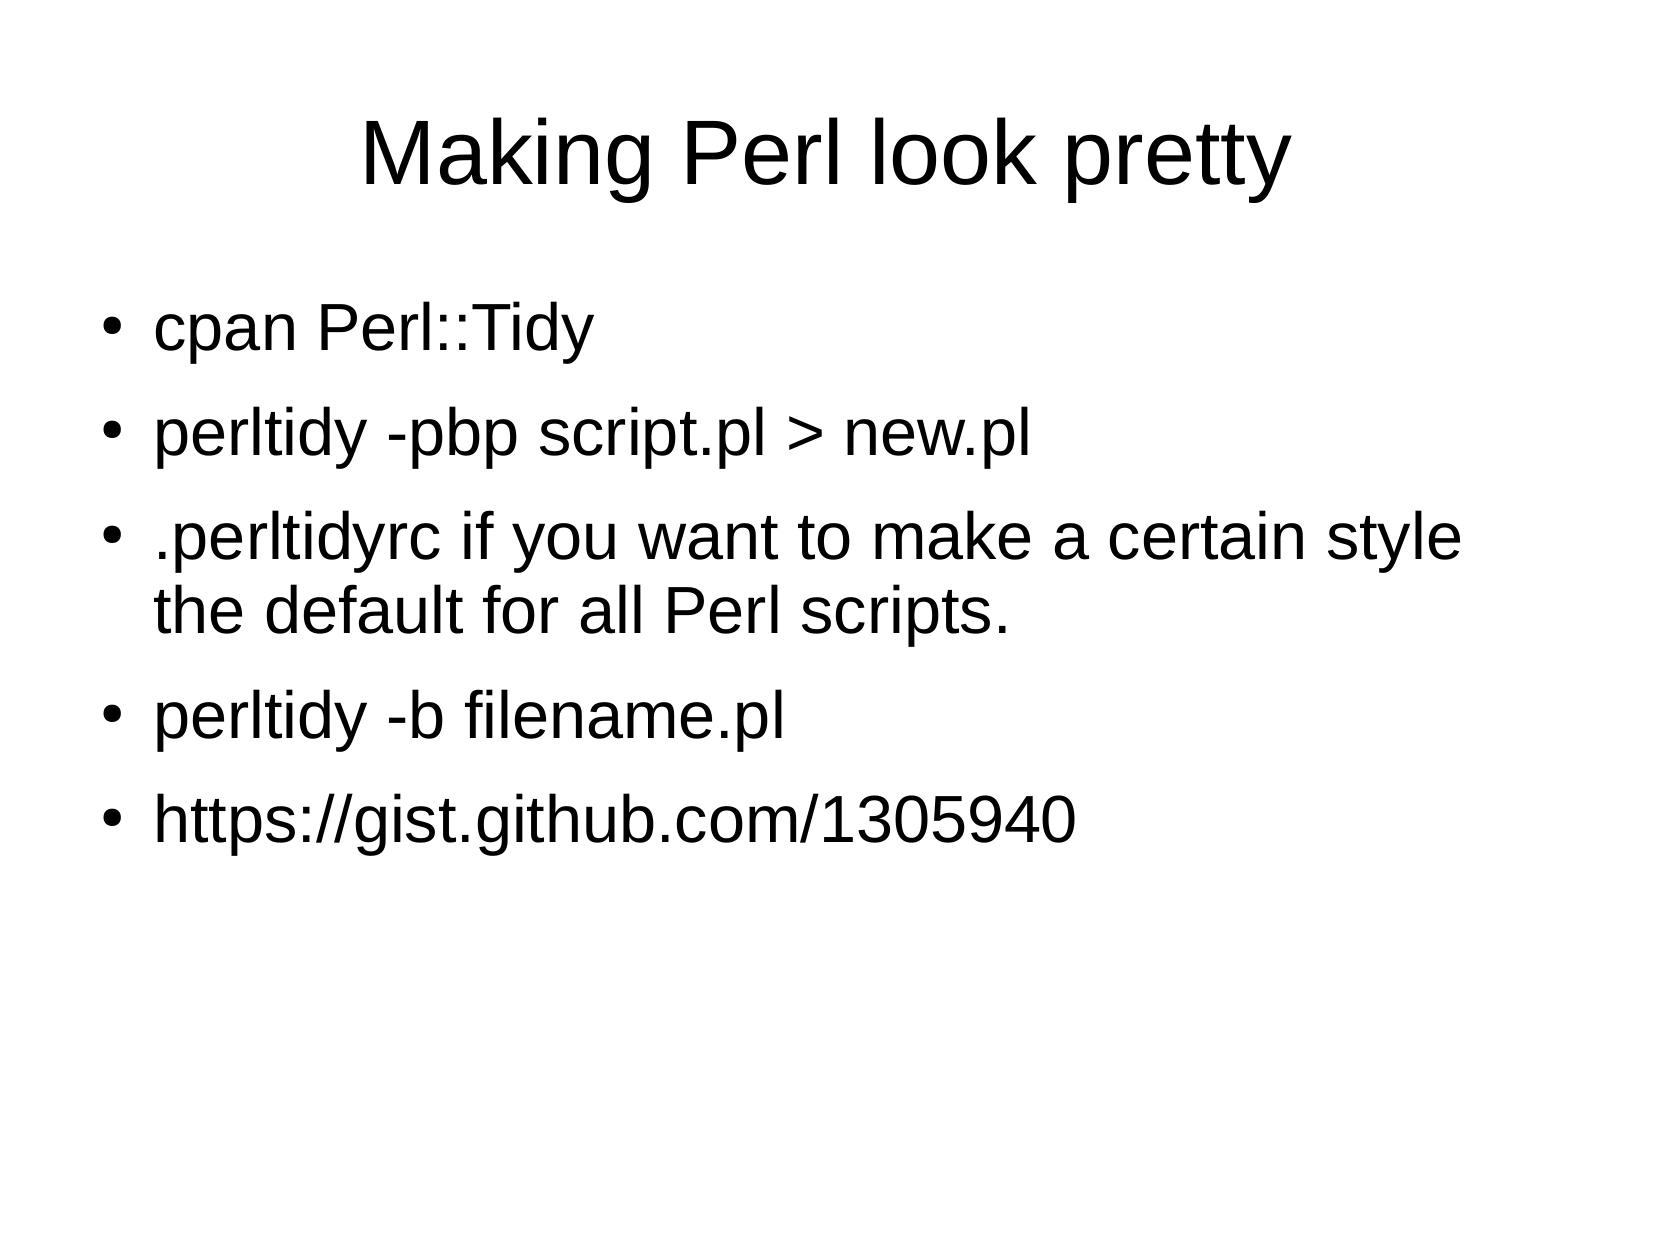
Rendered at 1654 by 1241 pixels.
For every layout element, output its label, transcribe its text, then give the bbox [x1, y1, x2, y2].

title Making Perl look pretty [82, 49, 1571, 257]
list cpan Perl::Tidy perltidy -pbp script.pl > new.pl .perltidyrc if you want to make a certain style the default for all Perl scripts. perltidy -b filename.pl https://gist.github.com/1305940 [82, 290, 1571, 1109]
